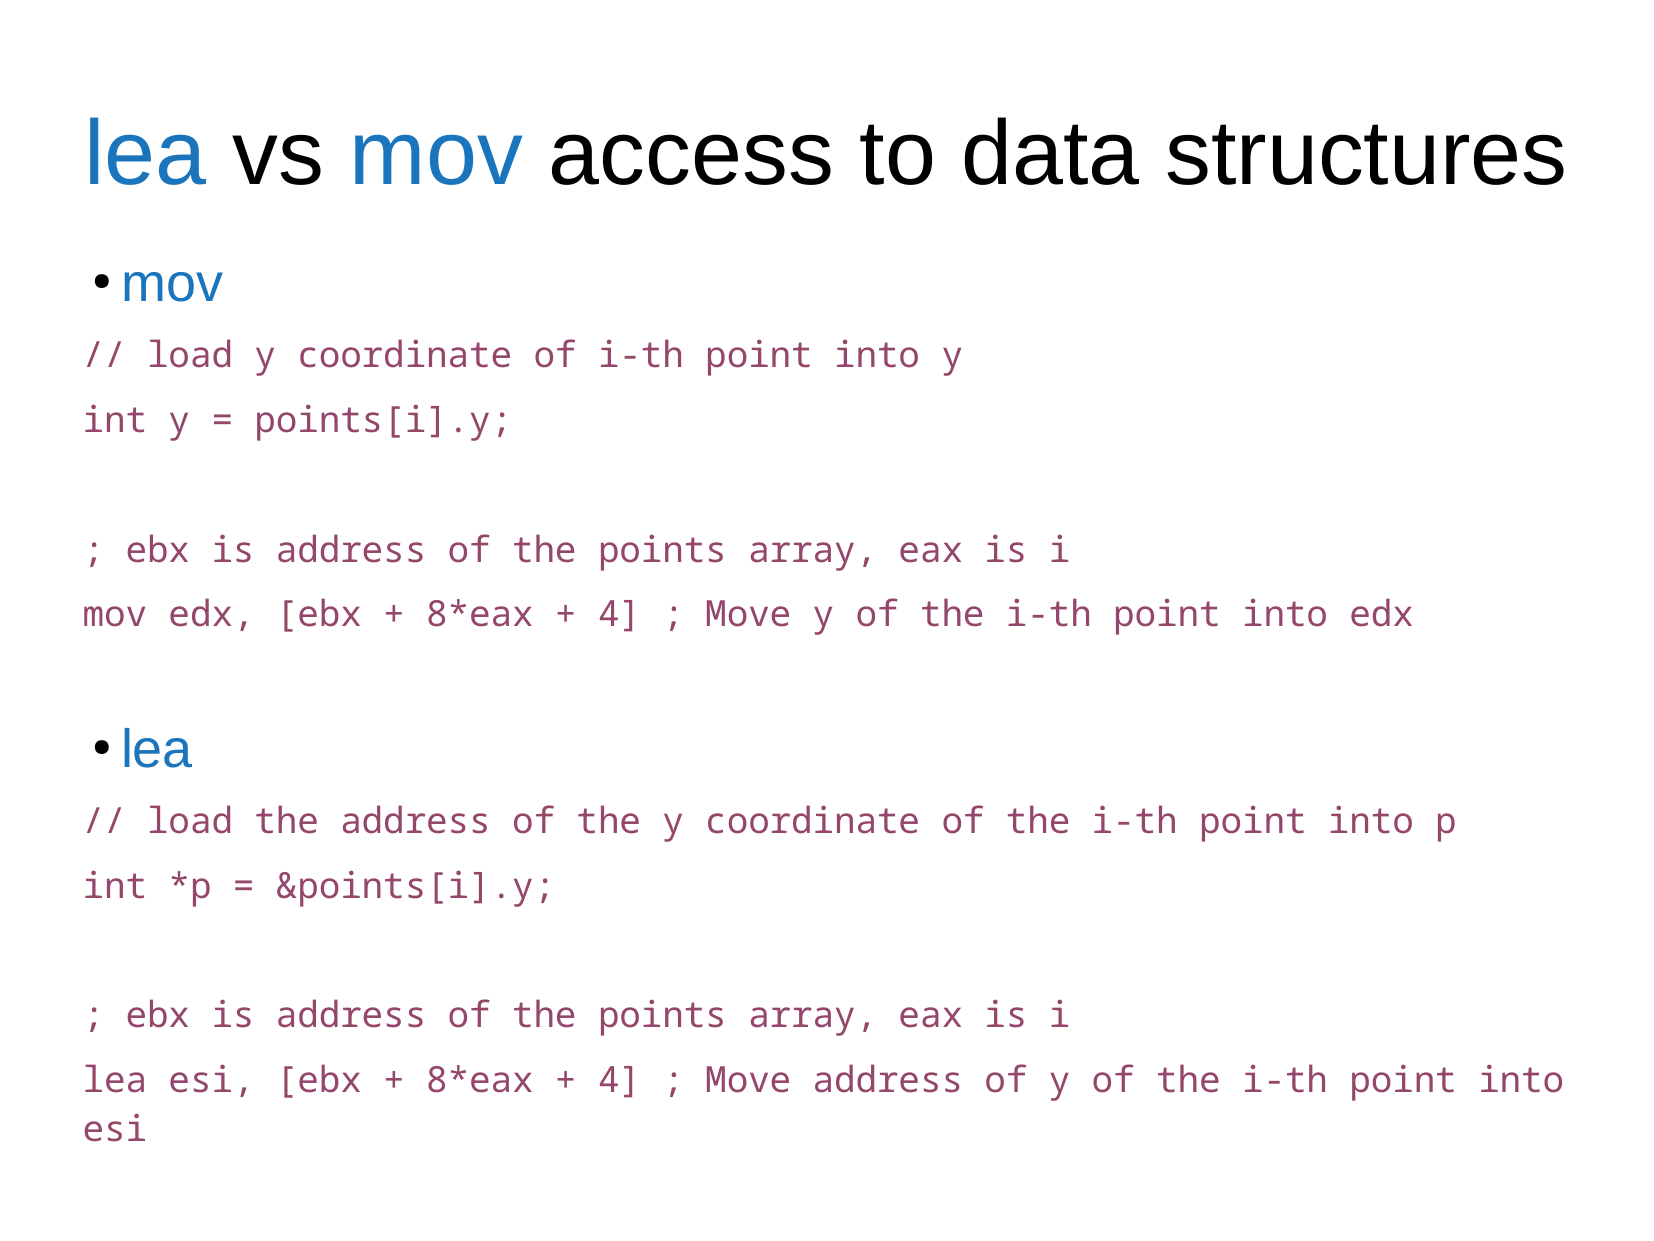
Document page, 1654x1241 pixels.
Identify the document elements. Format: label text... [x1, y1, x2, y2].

title lea vs mov access to data structures [82, 49, 1571, 187]
list mov // load y coordinate of i-th point into y int y = points[i].y; ; ebx is address of the points array, eax is i mov edx, [ebx + 8*eax + 4] ; Move y of the i-th point into edx lea // load the address of the y coordinate of the i-th point into p int *p = &points[i].y; ; ebx is address of the points array, eax is i lea esi, [ebx + 8*eax + 4] ; Move address of y of the i-th point into esi [82, 187, 1571, 1163]
